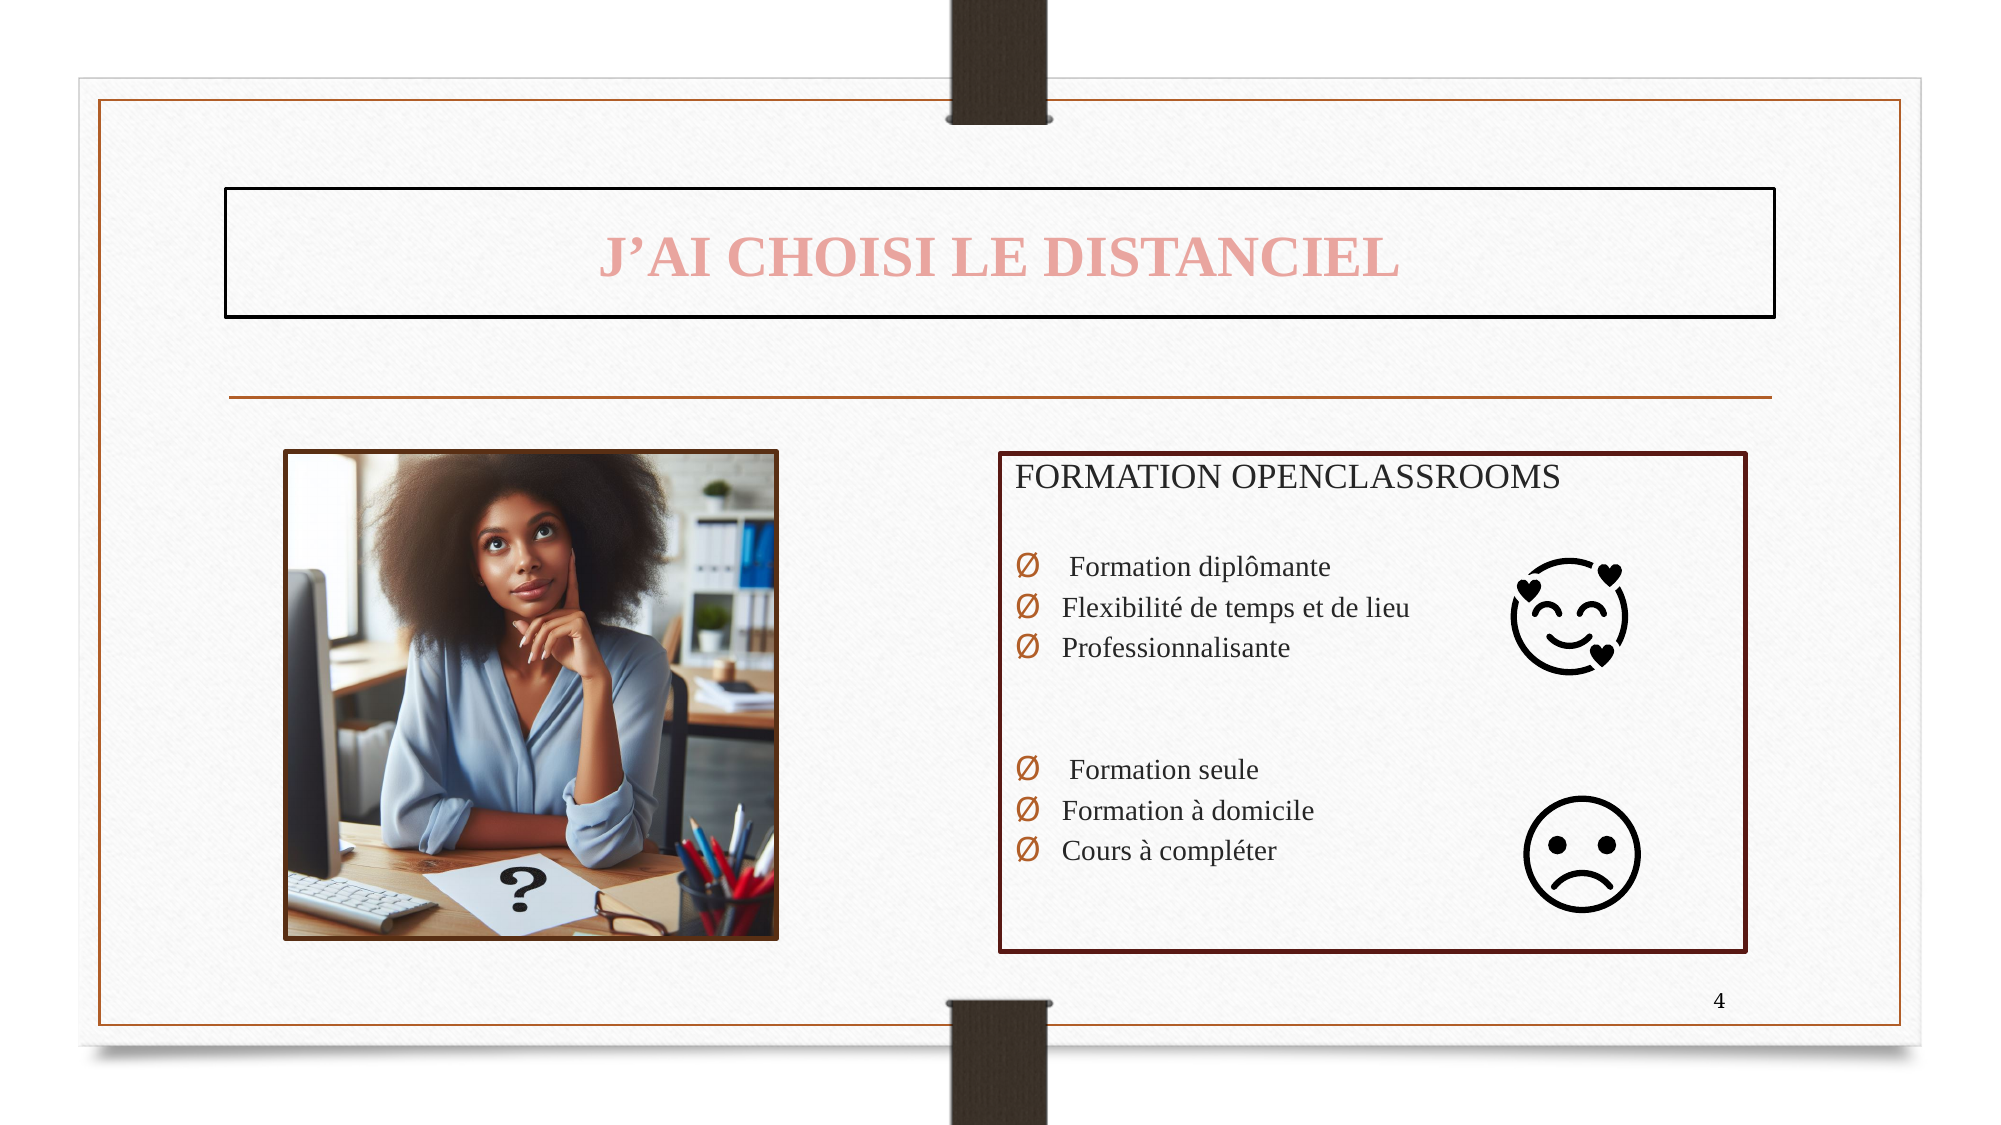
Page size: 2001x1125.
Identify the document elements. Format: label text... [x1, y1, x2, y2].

text_box ‹N°› [1698, 979, 1788, 1026]
picture [1494, 541, 1645, 692]
title J’AI CHOISI LE DISTANCIEL [225, 188, 1775, 318]
list FORMATION OPENCLASSROOMS Formation diplômante Flexibilité de temps et de lieu Professionnalisante Formation seule Formation à domicile Cours à compléter [999, 453, 1746, 952]
picture [287, 453, 775, 937]
picture [1507, 779, 1658, 930]
